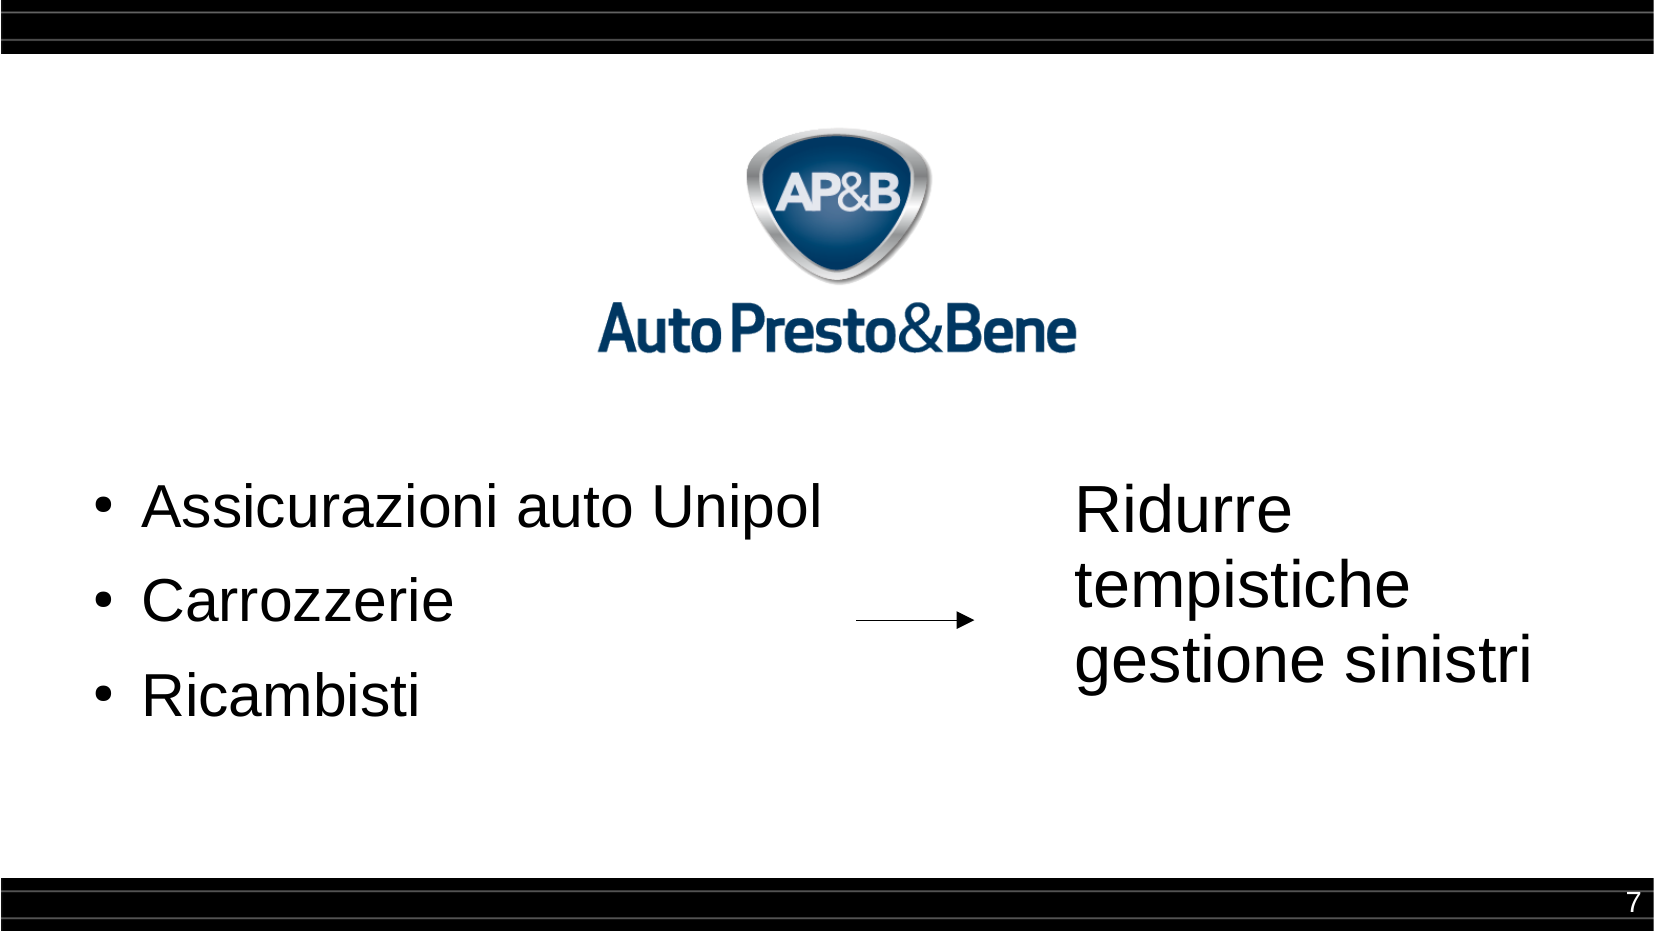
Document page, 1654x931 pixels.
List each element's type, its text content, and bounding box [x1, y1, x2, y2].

list Assicurazioni auto Unipol Carrozzerie Ricambisti [76, 472, 857, 734]
picture [1, 878, 1654, 931]
list Ridurre tempistiche gestione sinistri [1003, 472, 1595, 739]
picture [590, 118, 1086, 380]
picture [1, 0, 1654, 54]
